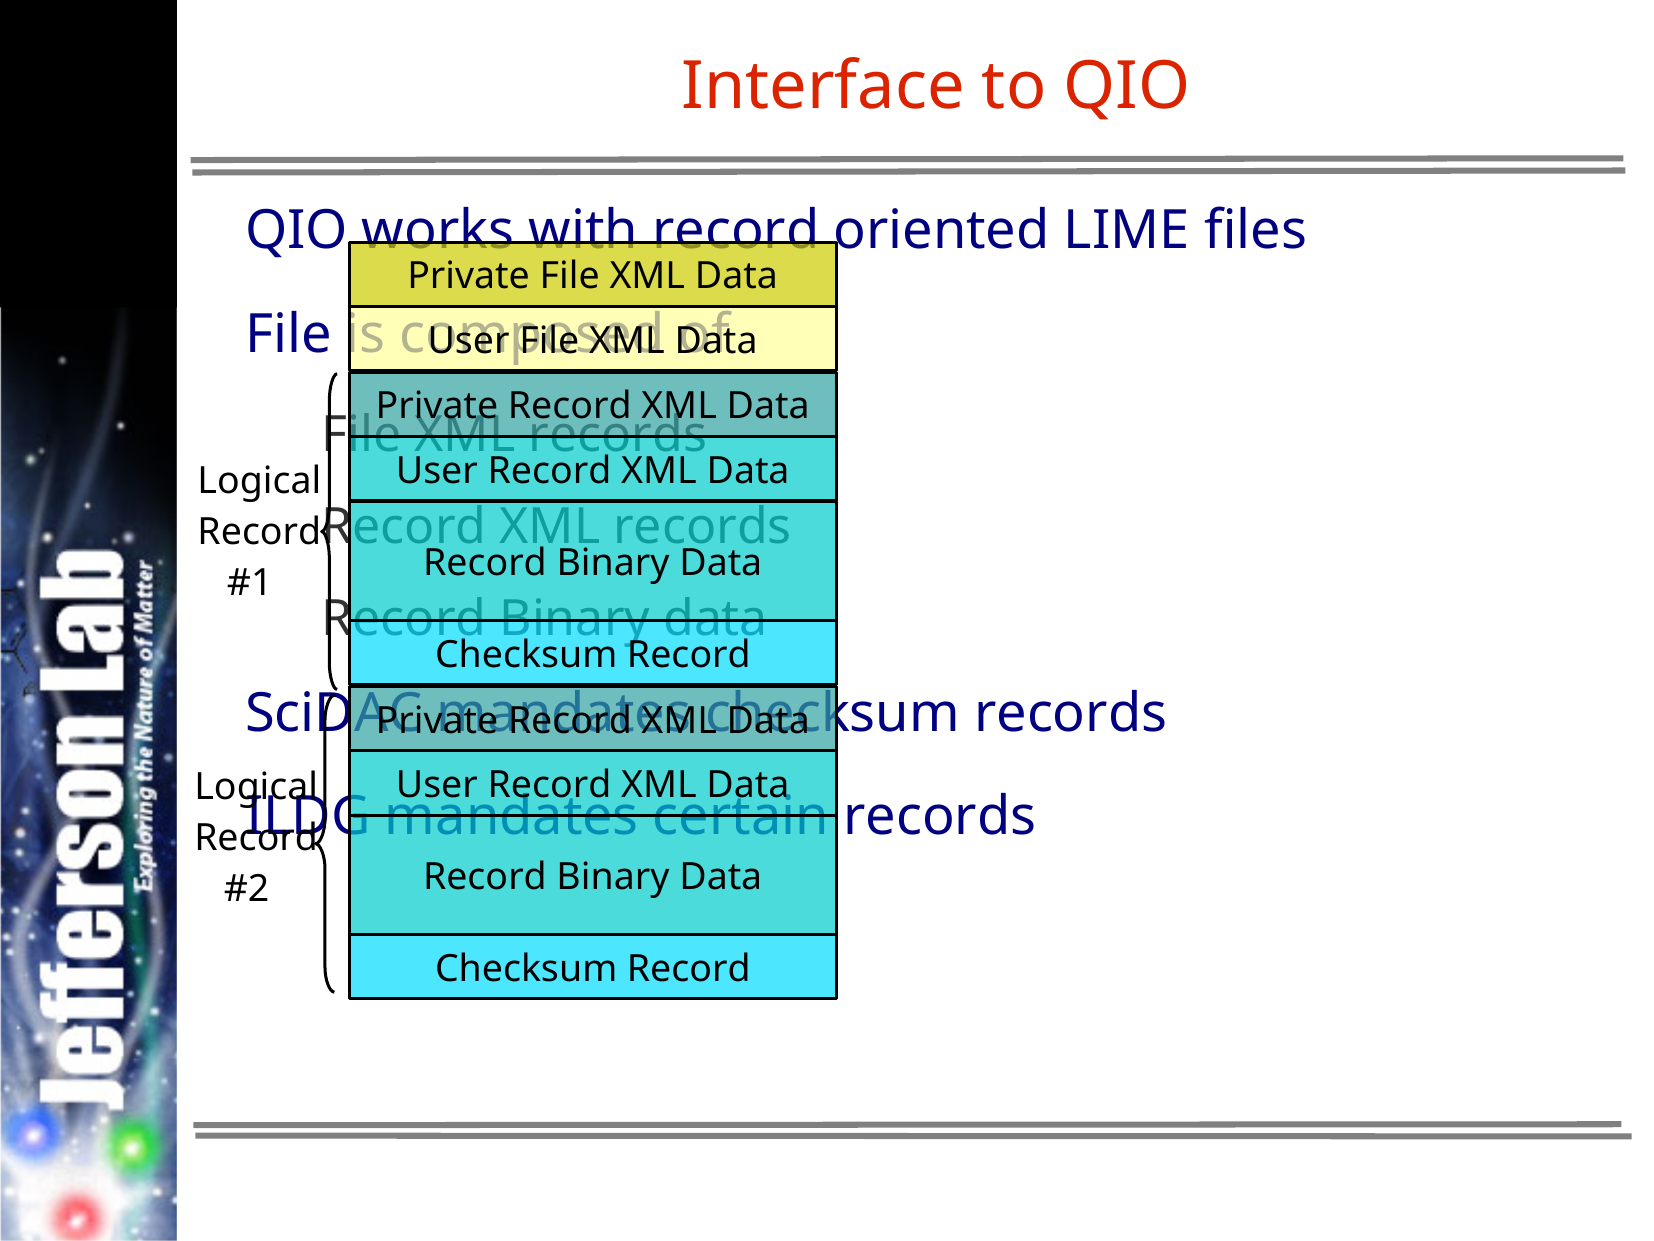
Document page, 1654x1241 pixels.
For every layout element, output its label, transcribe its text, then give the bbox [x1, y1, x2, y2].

text_box Checksum Record [349, 620, 837, 685]
text_box Record Binary Data [349, 501, 837, 620]
text_box Logical Record #2 [179, 752, 340, 925]
text_box Private Record XML Data [349, 372, 837, 436]
text_box User Record XML Data [349, 436, 837, 501]
picture [2, 308, 176, 1240]
text_box Logical Record #1 [182, 446, 343, 618]
text_box Record Binary Data [349, 815, 837, 934]
list QIO works with record oriented LIME files File is composed of File XML records Record XML records Record Binary data SciDAC mandates checksum records ILDG mandates certain records [944, 190, 1628, 1100]
text_box Checksum Record [349, 934, 837, 999]
text_box User Record XML Data [349, 750, 837, 815]
text_box Private File XML Data [349, 242, 837, 307]
text_box User File XML Data [349, 307, 837, 371]
title Interface to QIO [235, 17, 1638, 149]
text_box Private Record XML Data [349, 686, 837, 750]
